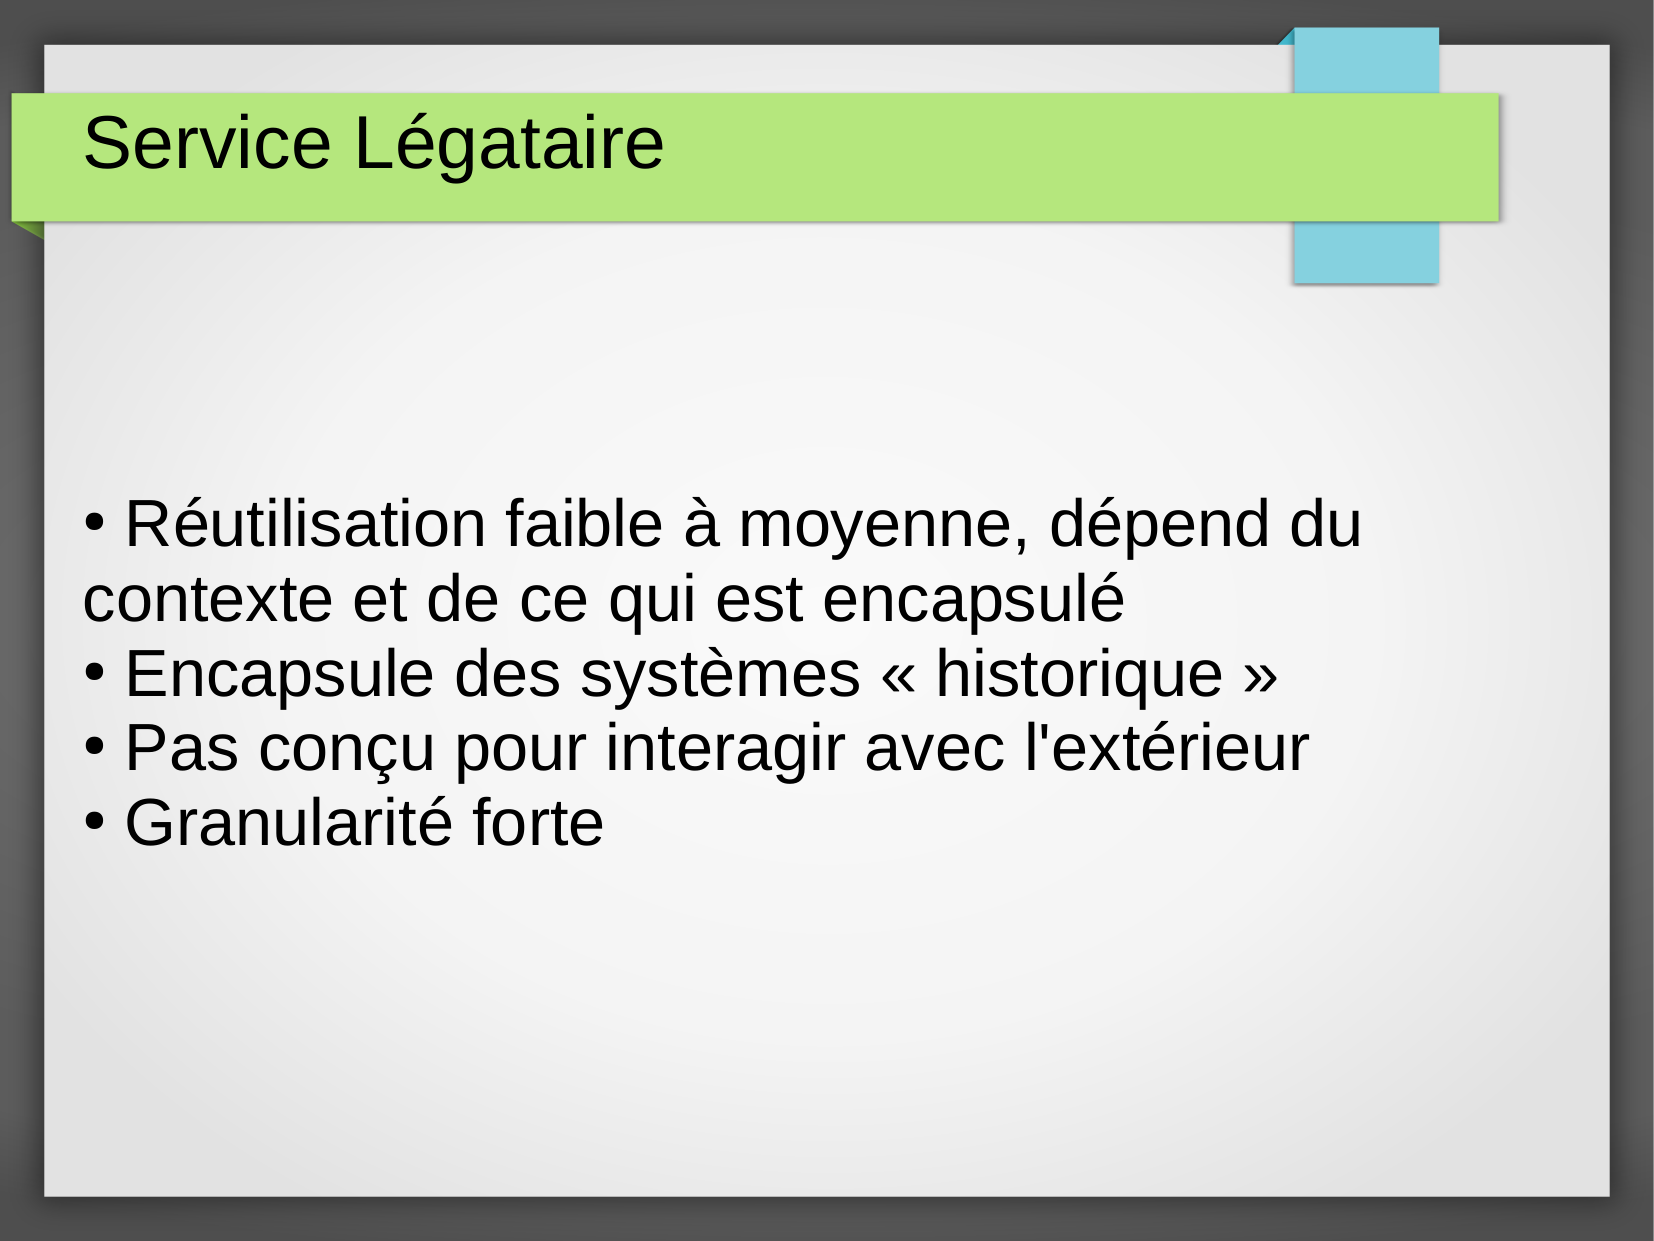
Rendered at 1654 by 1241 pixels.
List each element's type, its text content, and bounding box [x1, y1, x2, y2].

picture [0, 0, 1654, 1241]
subtitle Réutilisation faible à moyenne, dépend du contexte et de ce qui est encapsulé Encapsule des systèmes « historique » Pas conçu pour interagir avec l'extérieur Granularité forte [82, 49, 1571, 1010]
